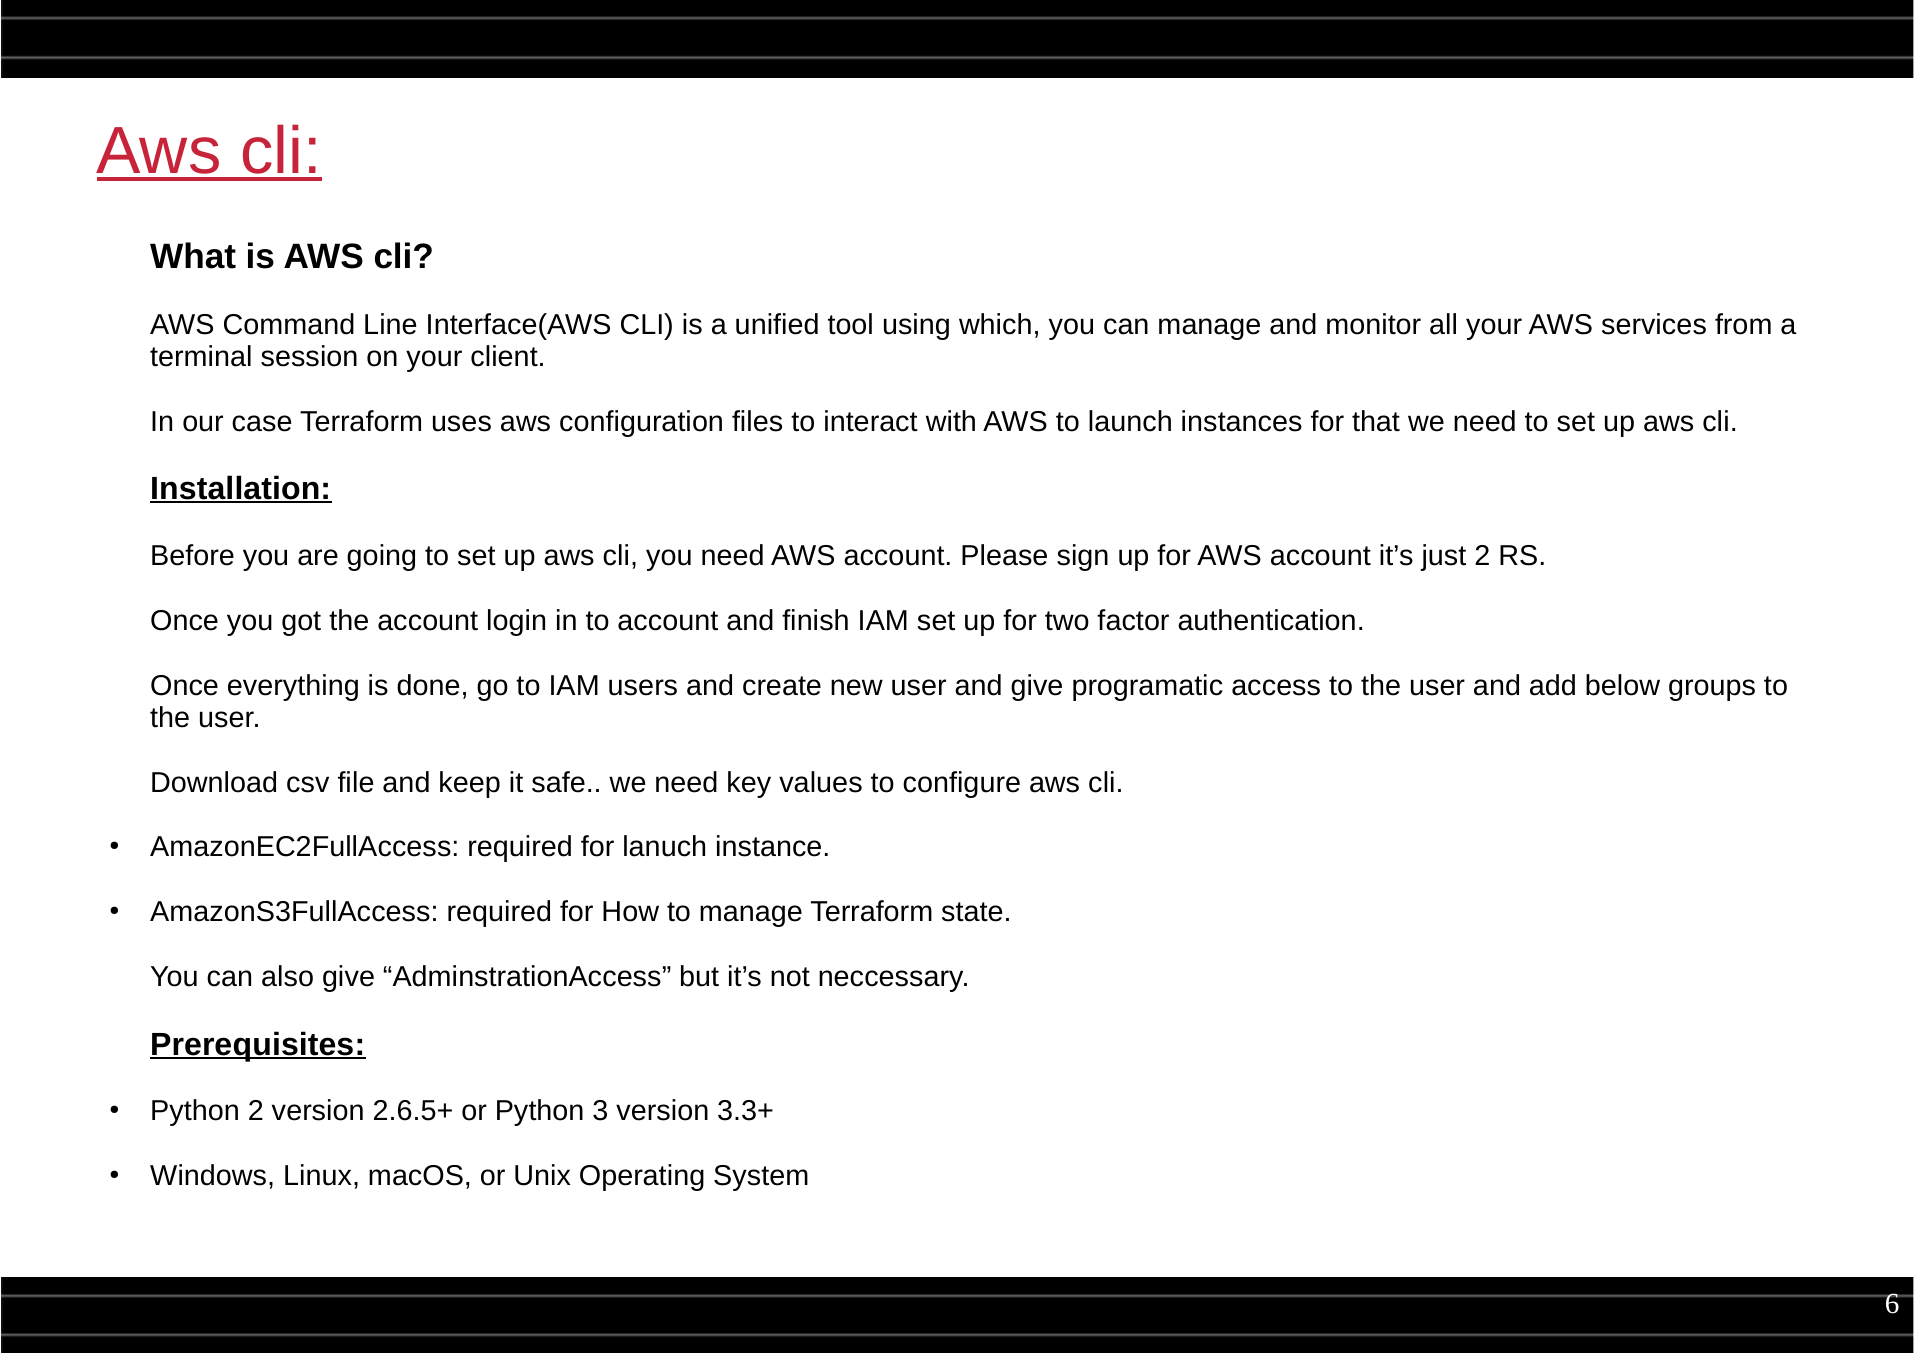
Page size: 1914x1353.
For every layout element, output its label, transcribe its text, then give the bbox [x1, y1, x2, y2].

picture [1, 0, 1914, 78]
title Aws cli: [96, 99, 1819, 201]
picture [1, 1277, 1914, 1353]
list What is AWS cli? AWS Command Line Interface(AWS CLI) is a unified tool using which, you can manage and monitor all your AWS services from a terminal session on your client. In our case Terraform uses aws configuration files to interact with AWS to launch instances for that we need to set up aws cli. Installation: Before you are going to set up aws cli, you need AWS account. Please sign up for AWS account it’s just 2 RS. Once you got the account login in to account and finish IAM set up for two factor authentication. Once everything is done, go to IAM users and create new user and give programatic access to the user and add below groups to the user. Download csv file and keep it safe.. we need key values to configure aws cli. AmazonEC2FullAccess: required for lanuch instance. AmazonS3FullAccess: required for How to manage Terraform state. You can also give “AdminstrationAccess” but it’s not neccessary. Prerequisites: Python 2 version 2.6.5+ or Python 3 version 3.3+ Windows, Linux, macOS, or Unix Operating System [95, 236, 1818, 1205]
